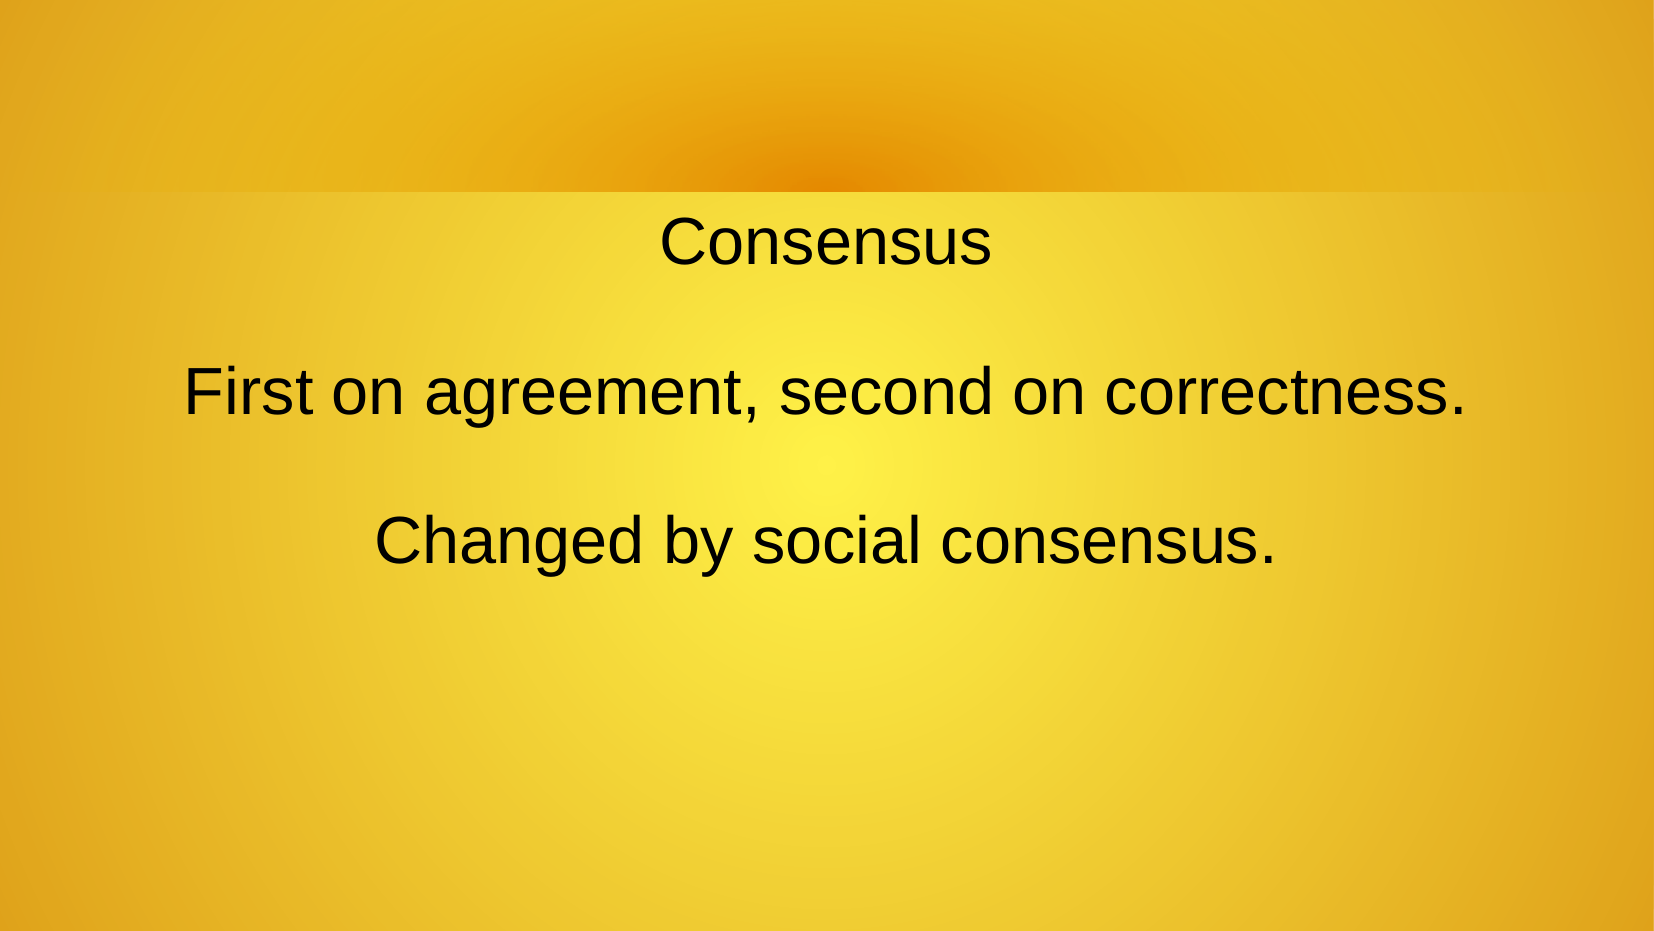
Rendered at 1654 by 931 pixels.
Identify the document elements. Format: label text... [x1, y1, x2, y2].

subtitle Consensus First on agreement, second on correctness. Changed by social consensus. [82, 35, 1571, 748]
